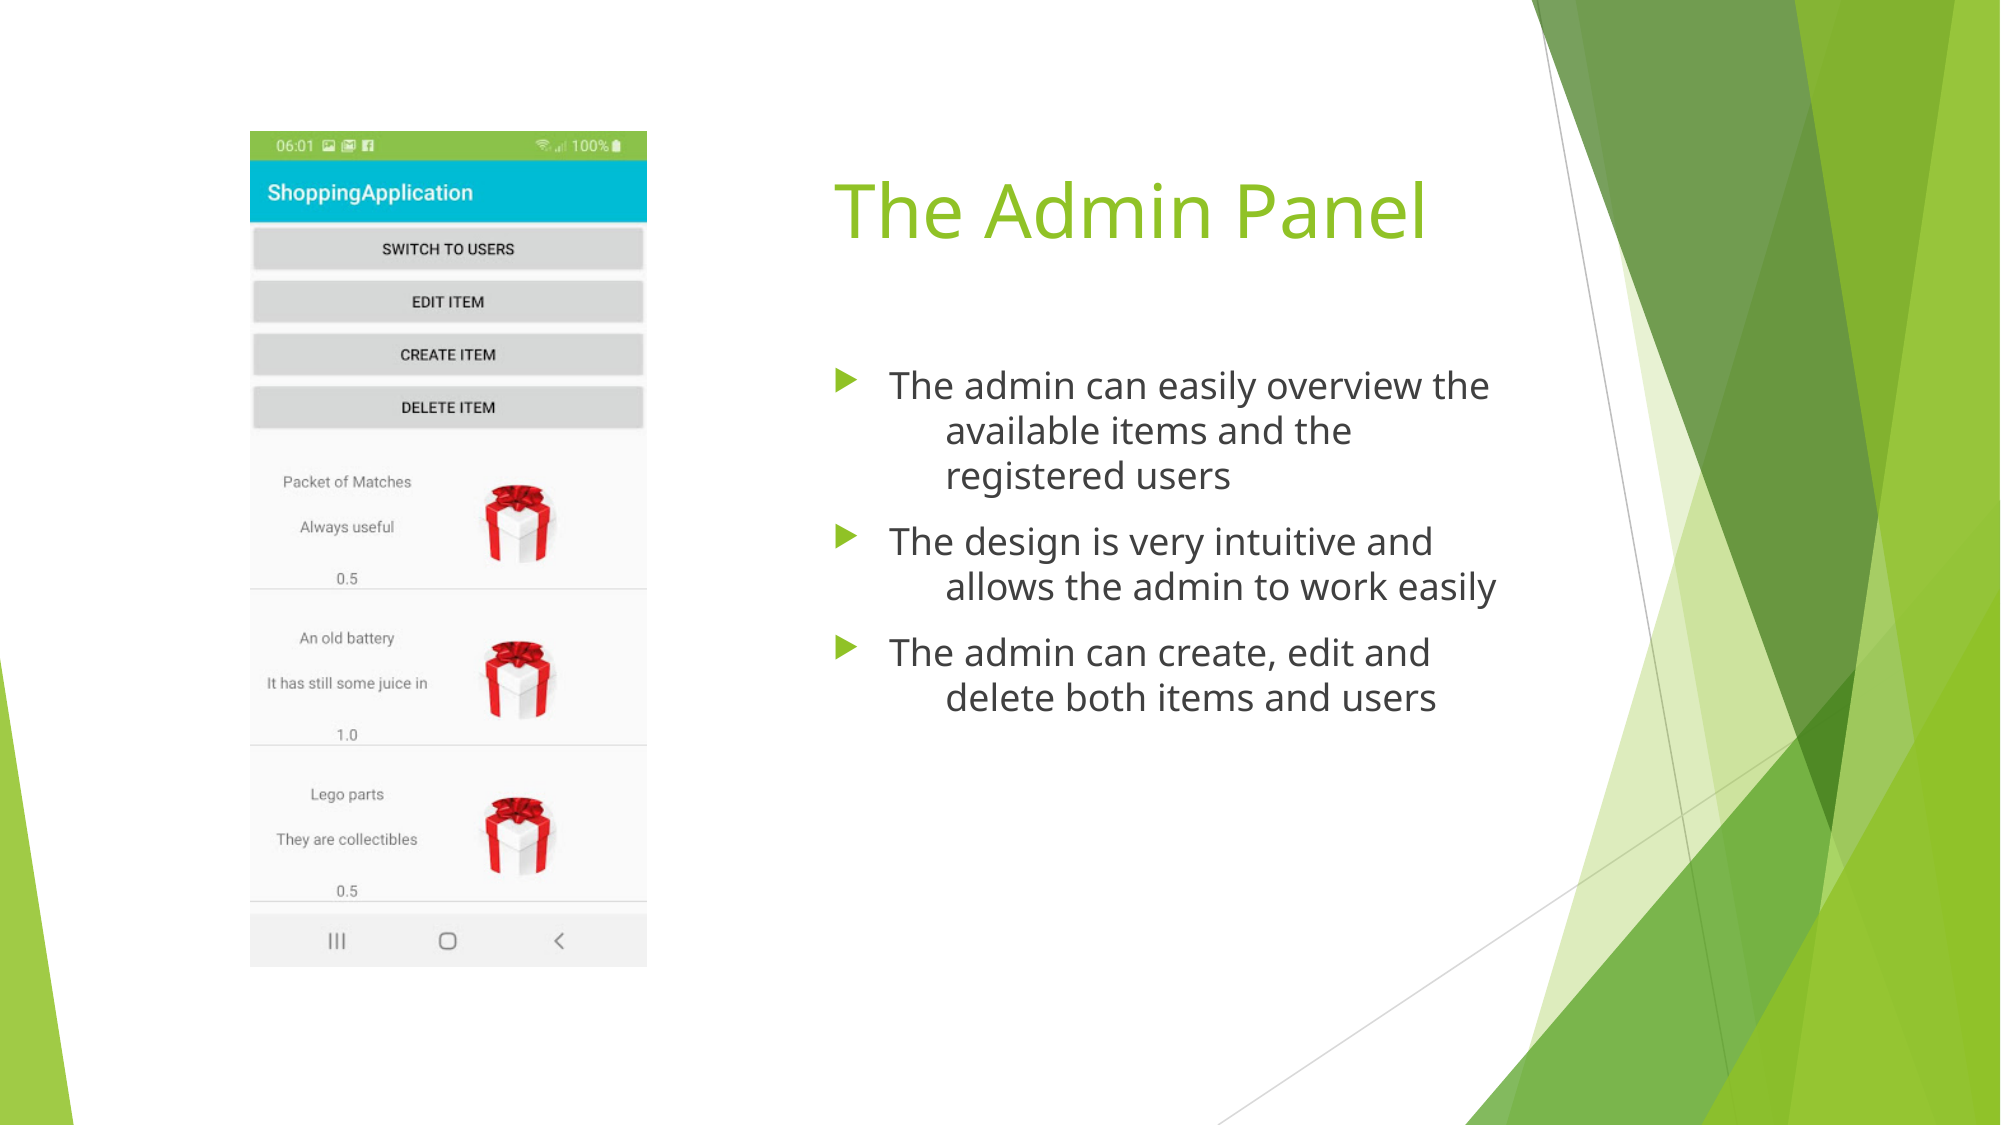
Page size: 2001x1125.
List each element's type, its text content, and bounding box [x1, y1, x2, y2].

list The admin can easily overview the available items and the registered users The design is very intuitive and allows the admin to work easily The admin can create, edit and delete both items and users [817, 354, 1521, 973]
title The Admin Panel [819, 99, 1522, 317]
picture [250, 131, 647, 967]
